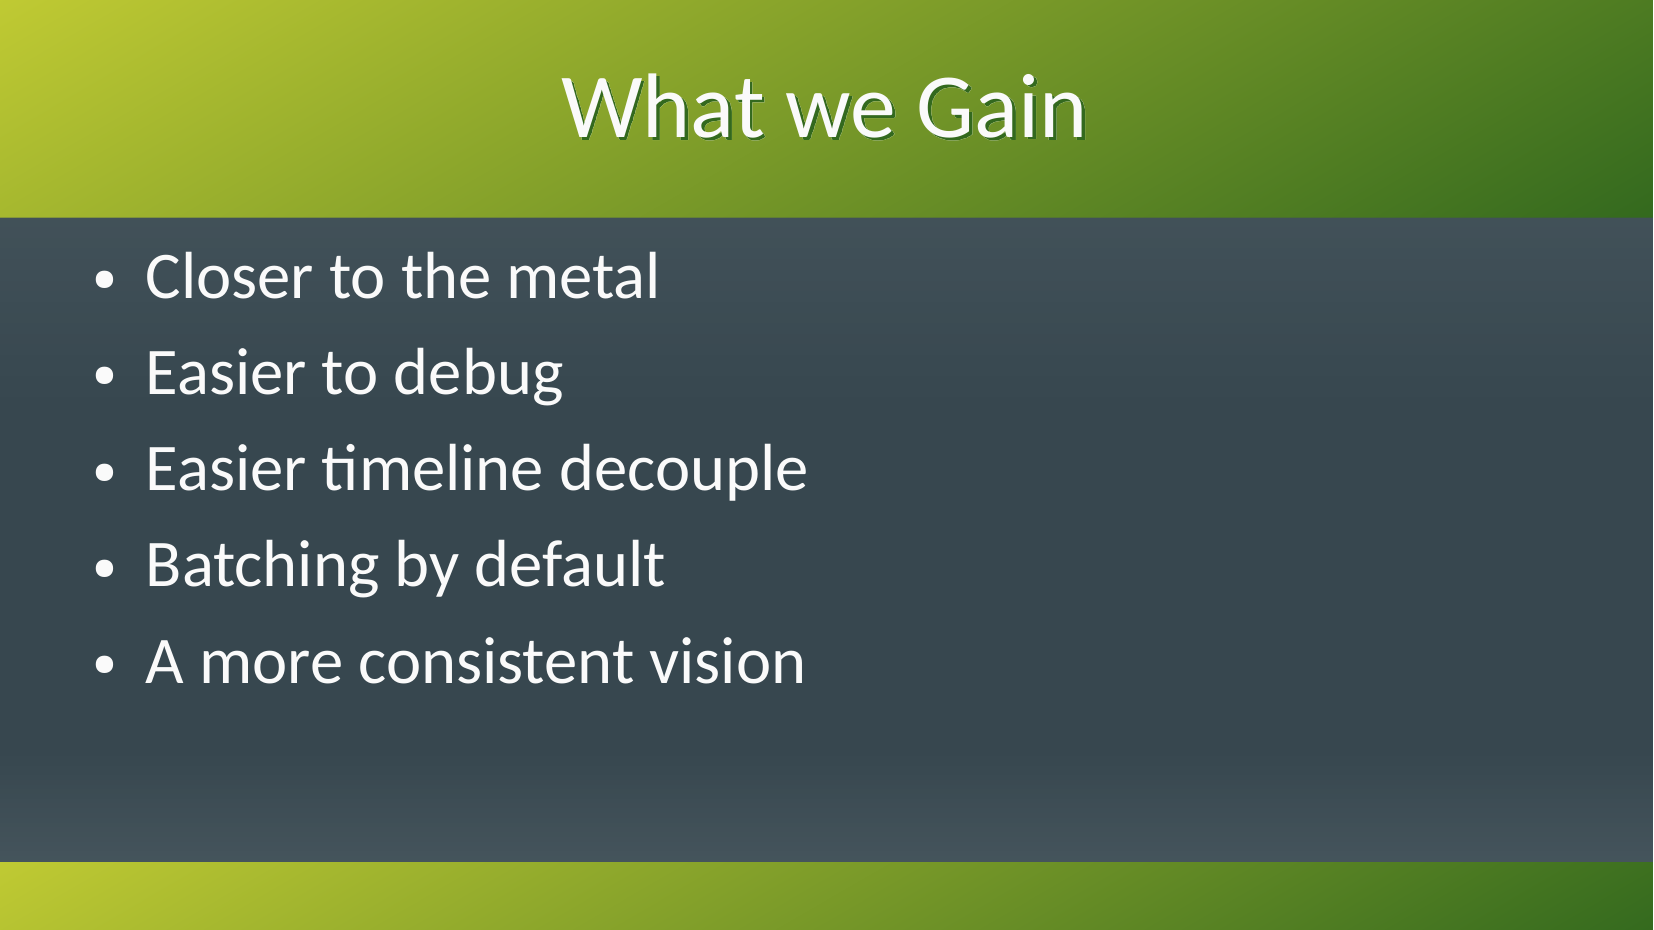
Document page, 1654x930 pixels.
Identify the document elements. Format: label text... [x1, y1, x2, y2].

list Closer to the metal Easier to debug Easier timeline decouple Batching by default A more consistent vision [74, 248, 1575, 825]
title What we Gain [74, 37, 1575, 193]
